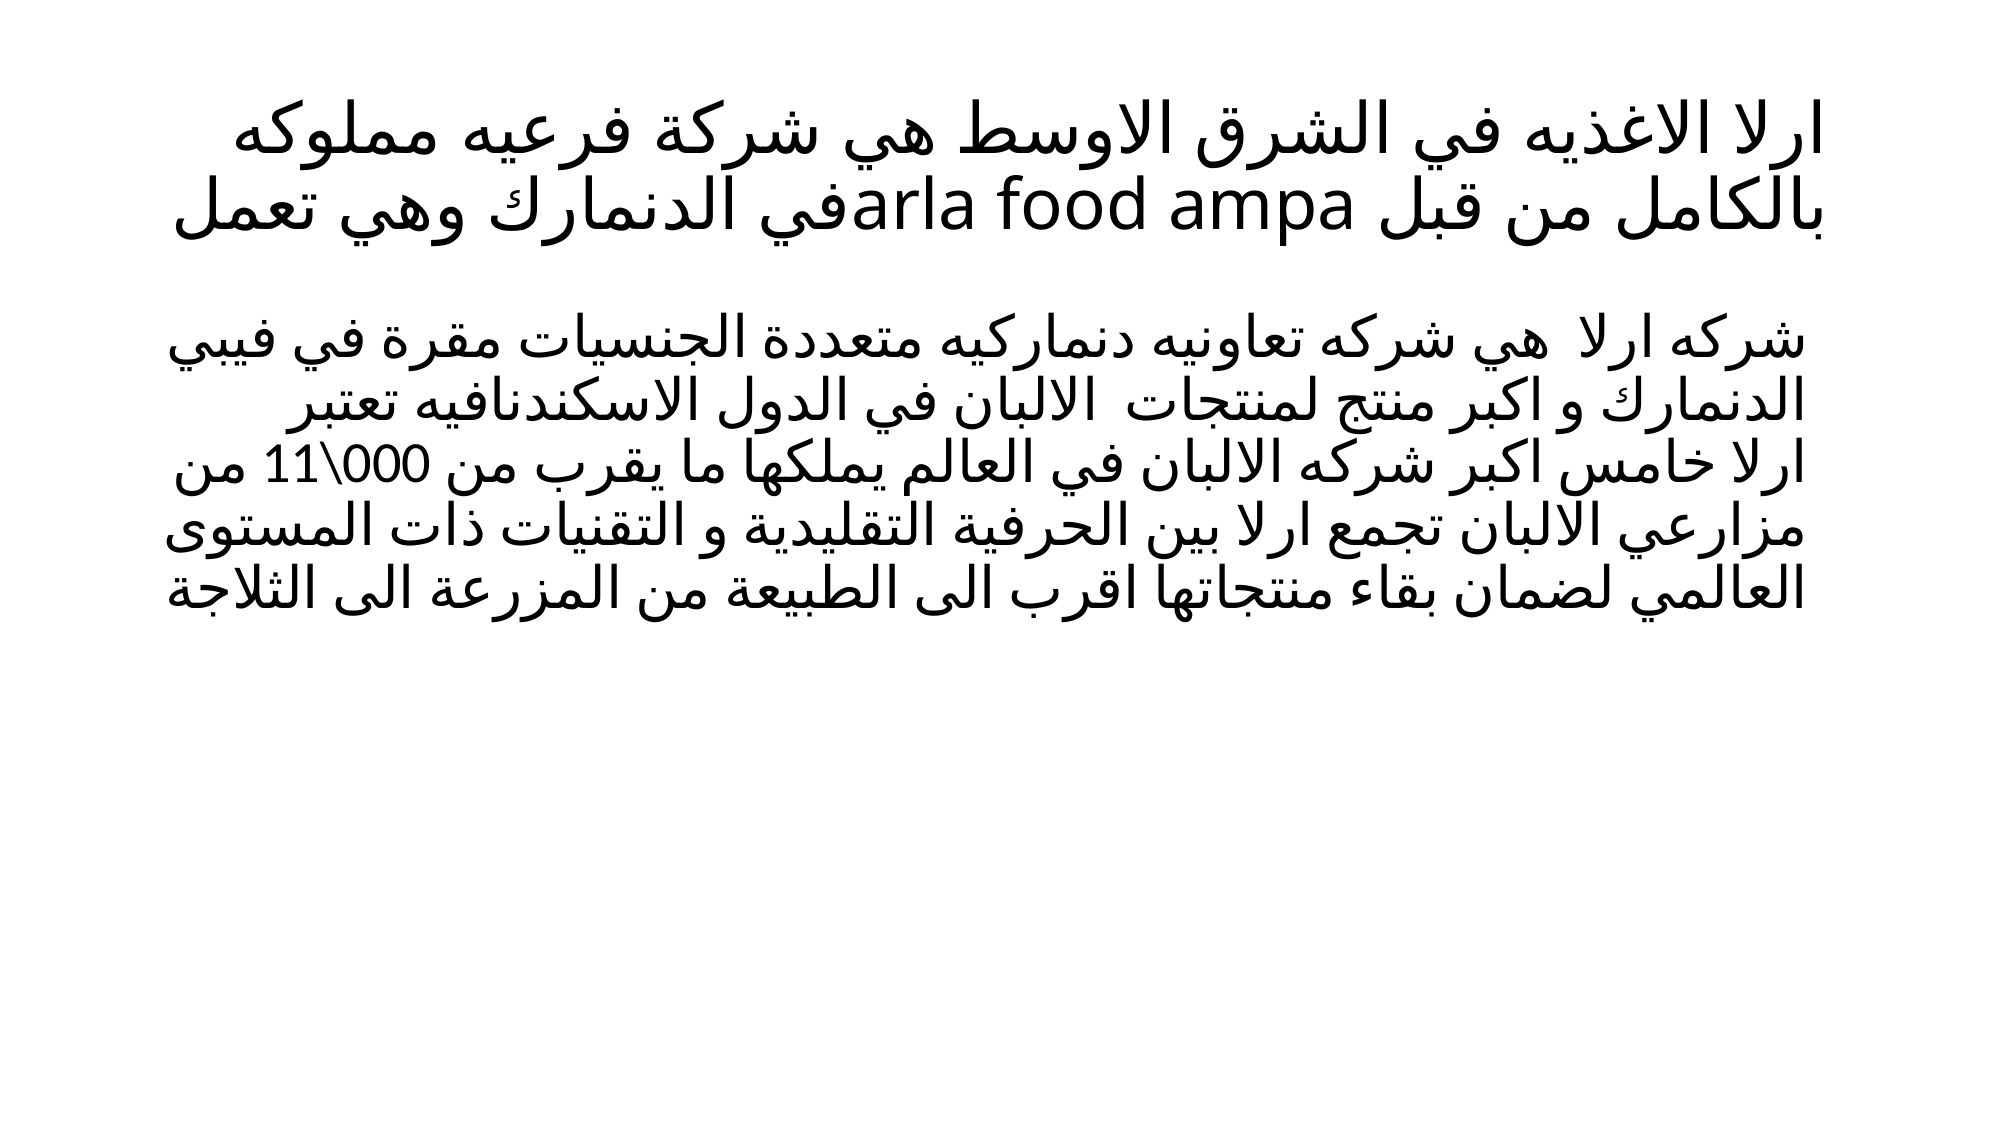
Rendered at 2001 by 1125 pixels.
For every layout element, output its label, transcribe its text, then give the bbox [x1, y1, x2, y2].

list شركه ارلا هي شركه تعاونيه دنماركيه متعددة الجنسيات مقرة في فيبي الدنمارك و اكبر منتج لمنتجات الالبان في الدول الاسكندنافيه تعتبر ارلا خامس اكبر شركه الالبان في العالم يملكها ما يقرب من 000\11 من مزارعي الالبان تجمع ارلا بين الحرفية التقليدية و التقنيات ذات المستوى العالمي لضمان بقاء منتجاتها اقرب الى الطبيعة من المزرعة الى الثلاجة [137, 299, 1863, 1014]
title ارلا الاغذيه في الشرق الاوسط هي شركة فرعيه مملوكه بالكامل من قبل arla food ampaفي الدنمارك وهي تعمل [137, 59, 1863, 278]
